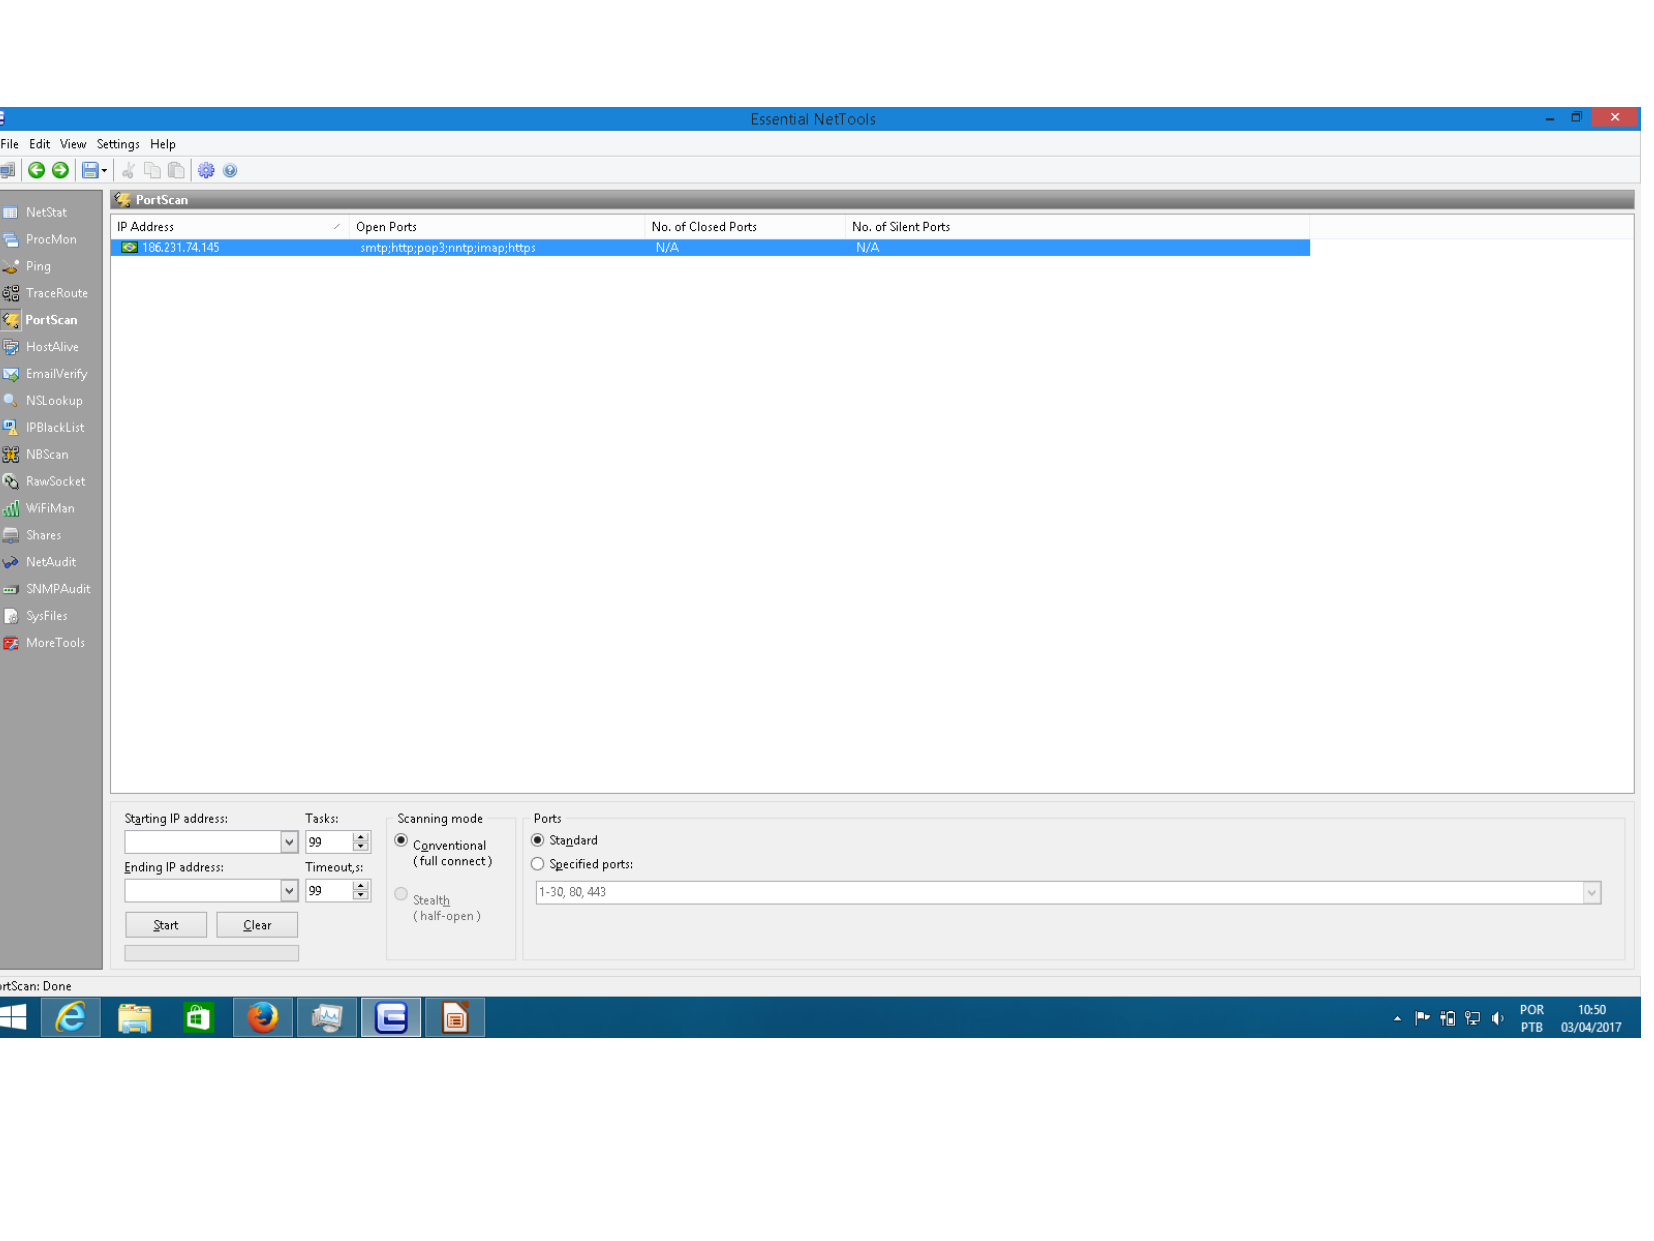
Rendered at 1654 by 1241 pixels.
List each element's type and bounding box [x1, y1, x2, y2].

picture [0, 107, 1641, 1038]
